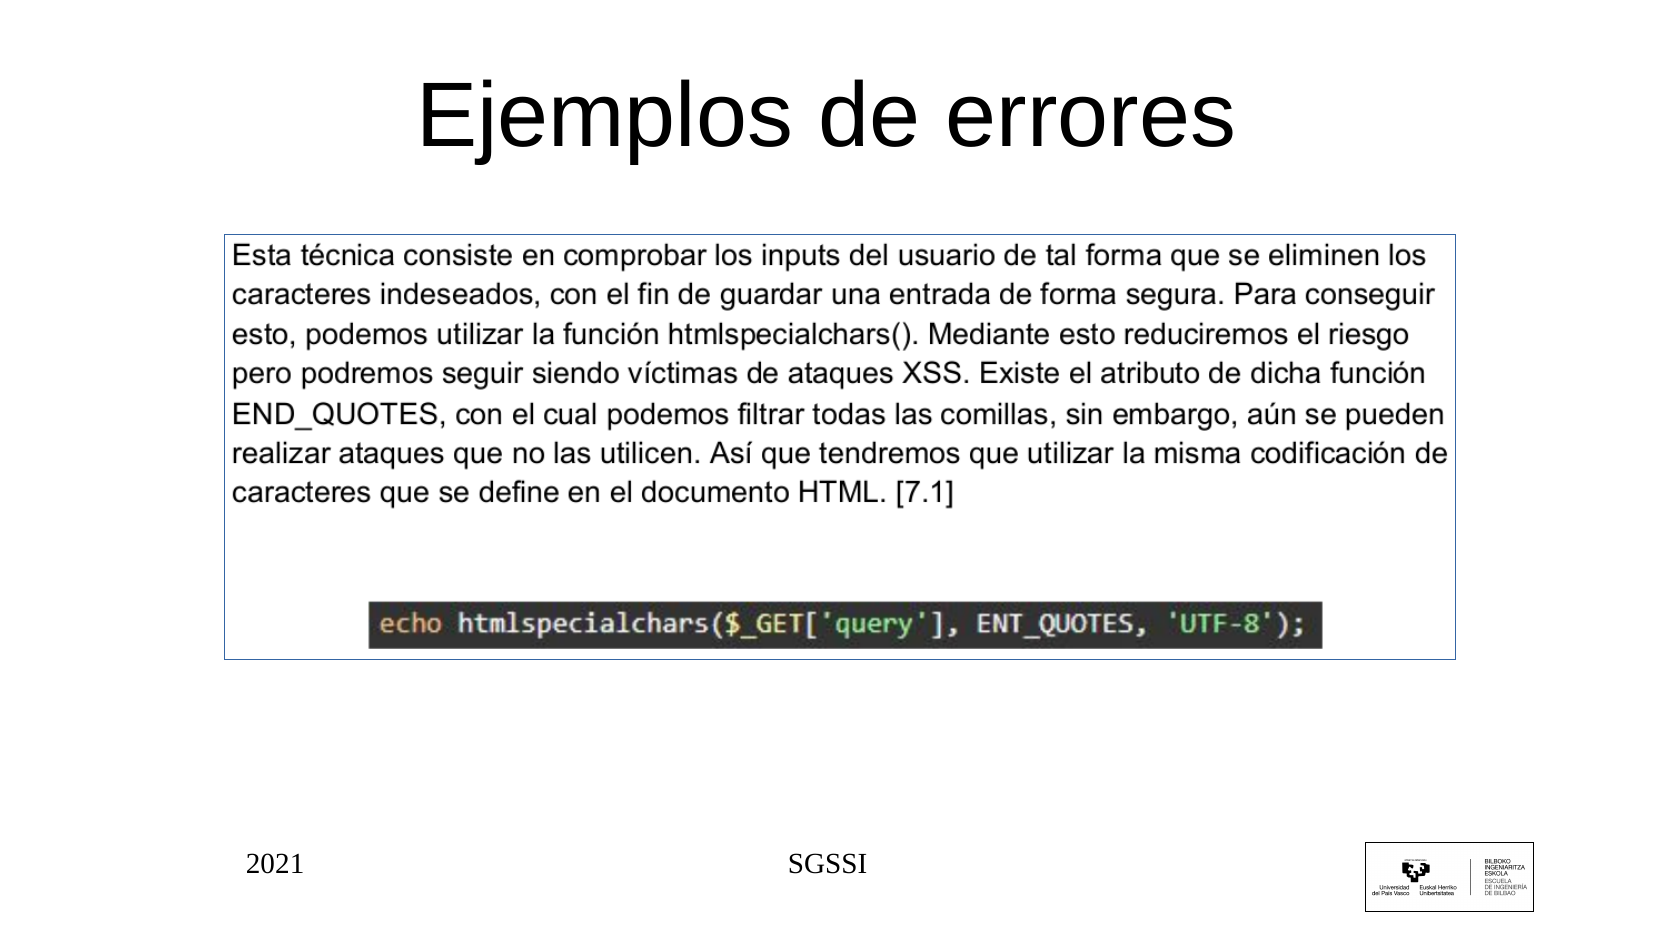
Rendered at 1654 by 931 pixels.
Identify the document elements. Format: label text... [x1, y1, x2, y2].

picture [224, 234, 1456, 660]
title Ejemplos de errores [82, 37, 1571, 193]
picture [1366, 843, 1533, 911]
